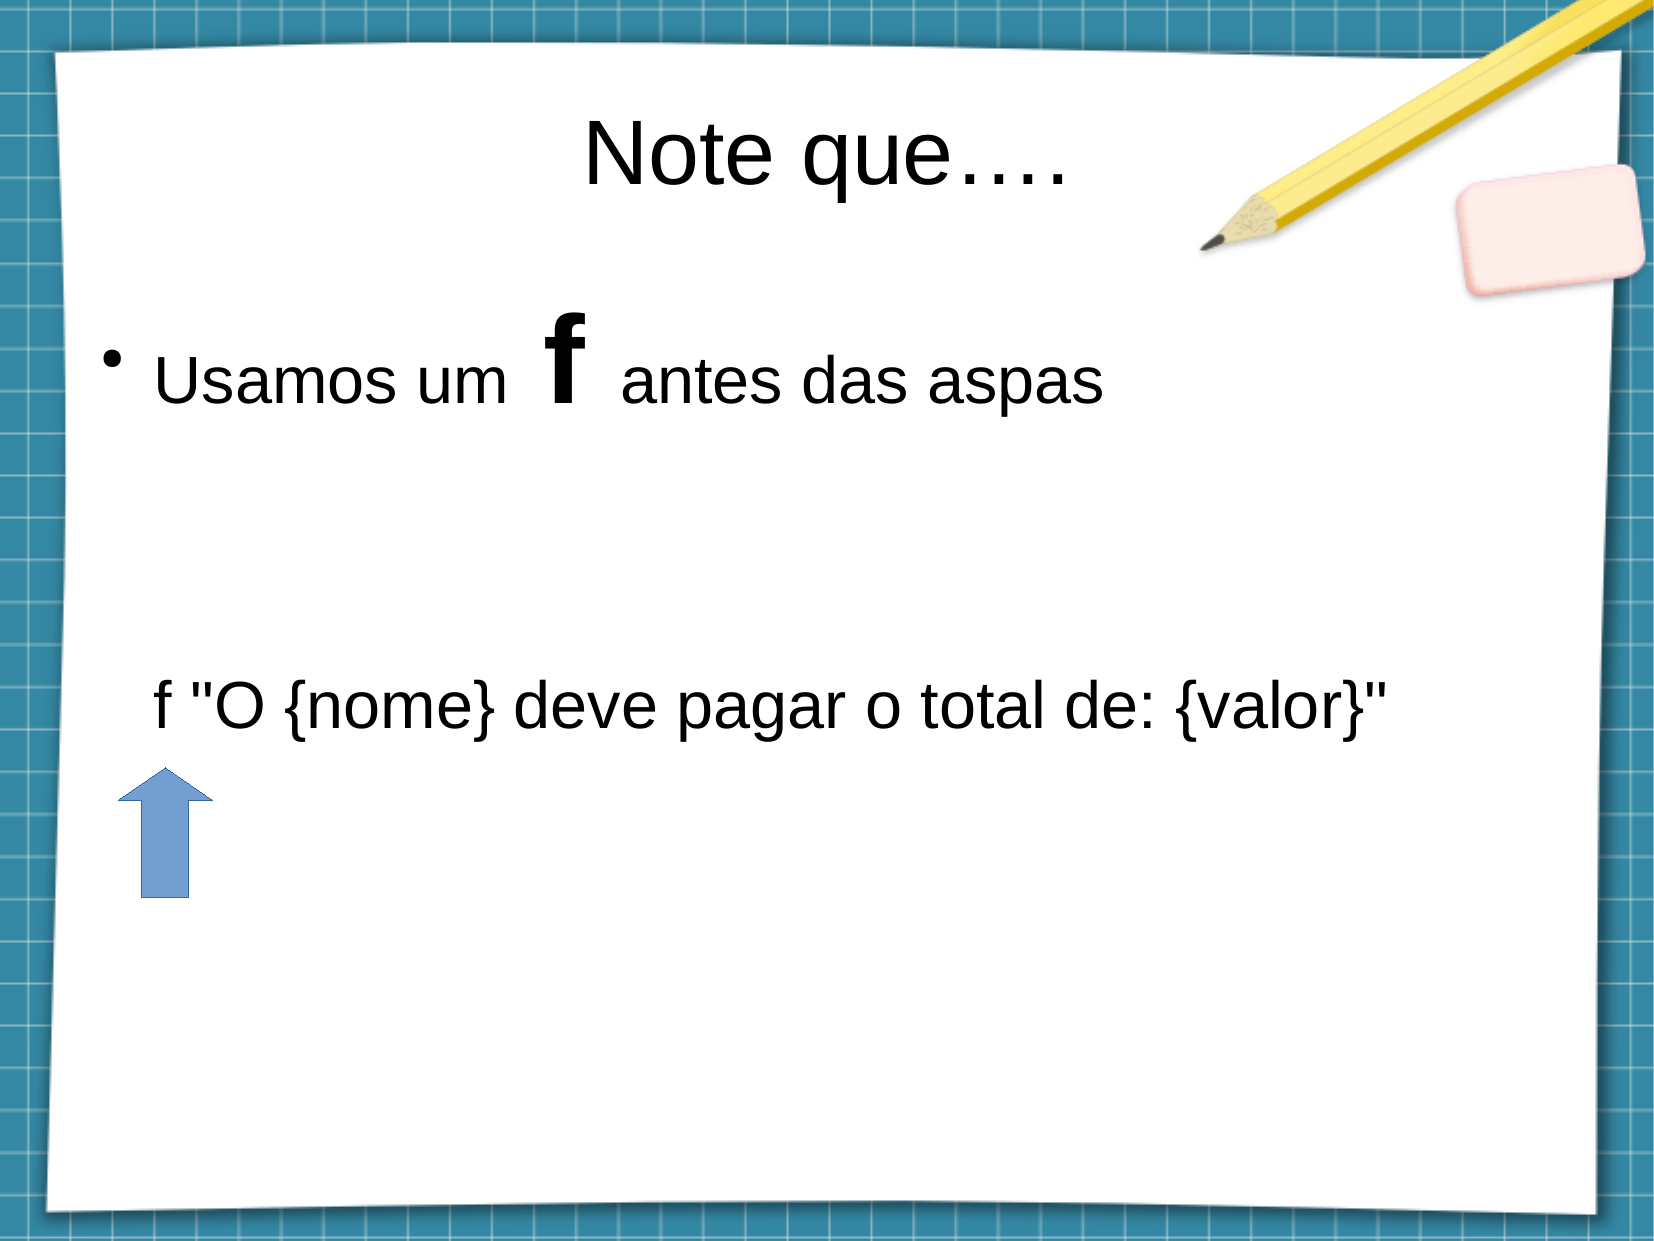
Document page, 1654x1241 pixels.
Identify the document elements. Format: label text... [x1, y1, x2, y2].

text_box [118, 767, 213, 898]
picture [0, 0, 1654, 1241]
list Usamos um f antes das aspas f "O {nome} deve pagar o total de: {valor}" [82, 290, 1571, 1010]
title Note que…. [82, 49, 1571, 257]
